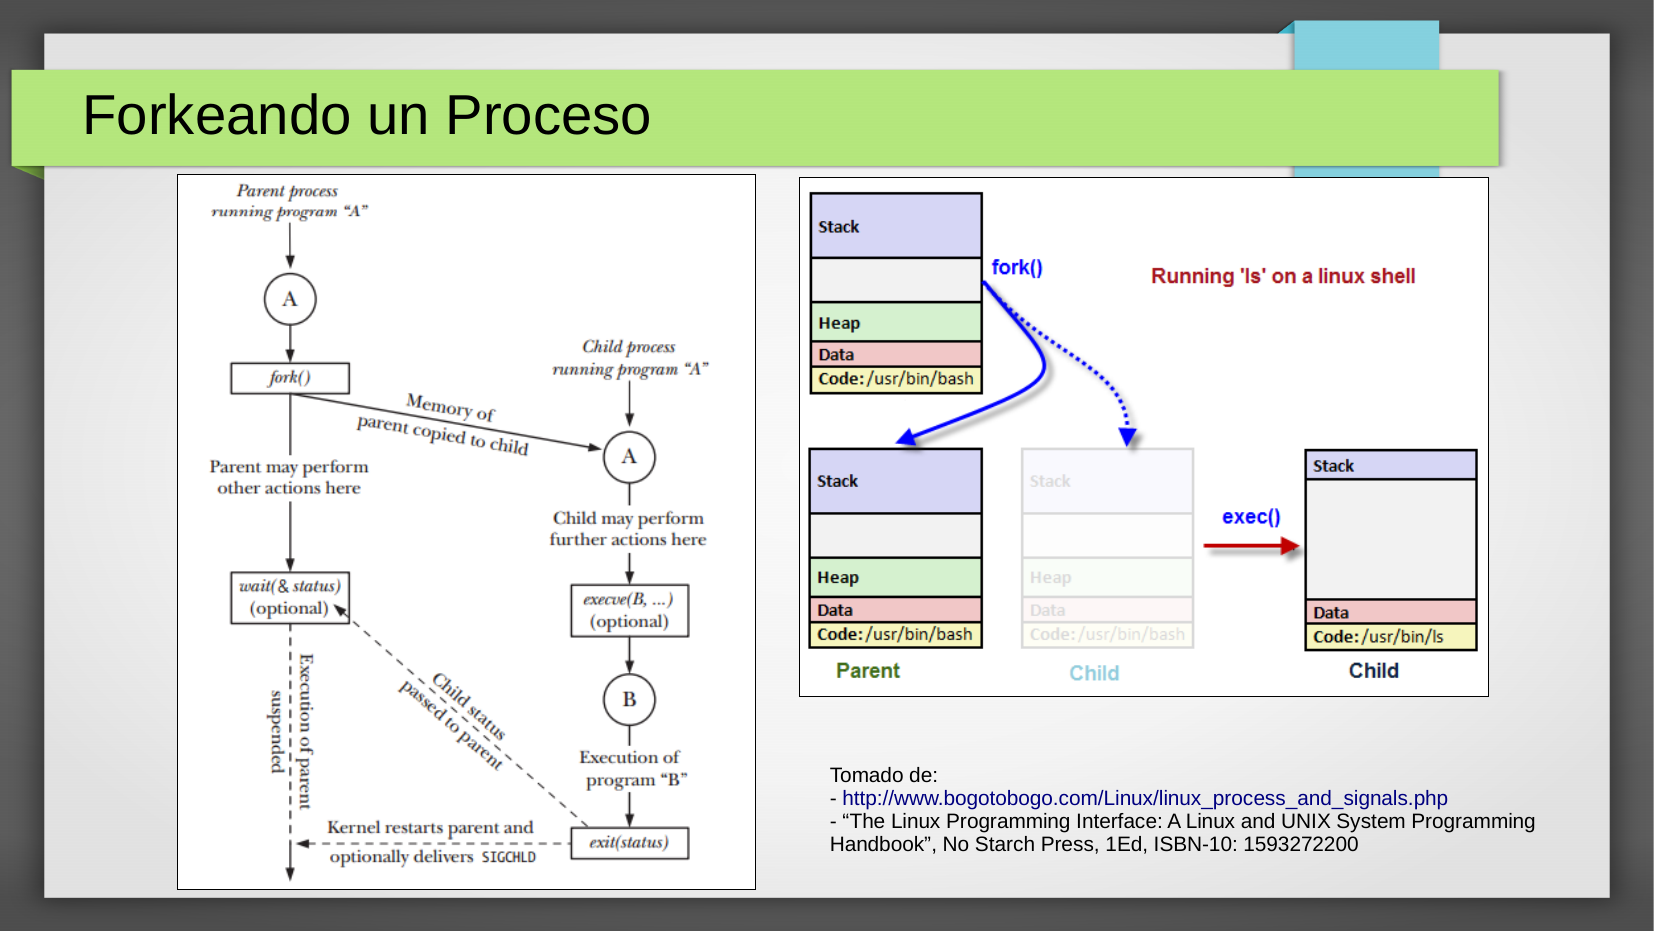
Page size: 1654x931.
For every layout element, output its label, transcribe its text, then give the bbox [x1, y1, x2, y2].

text_box Tomado de: - http://www.bogotobogo.com/Linux/linux_process_and_signals.php - “The Linux Programming Interface: A Linux and UNIX System Programming Handbook”, No Starch Press, 1Ed, ISBN-10: 1593272200 [814, 755, 1595, 888]
title Forkeando un Proceso [82, 70, 1264, 160]
picture [0, 0, 1654, 931]
